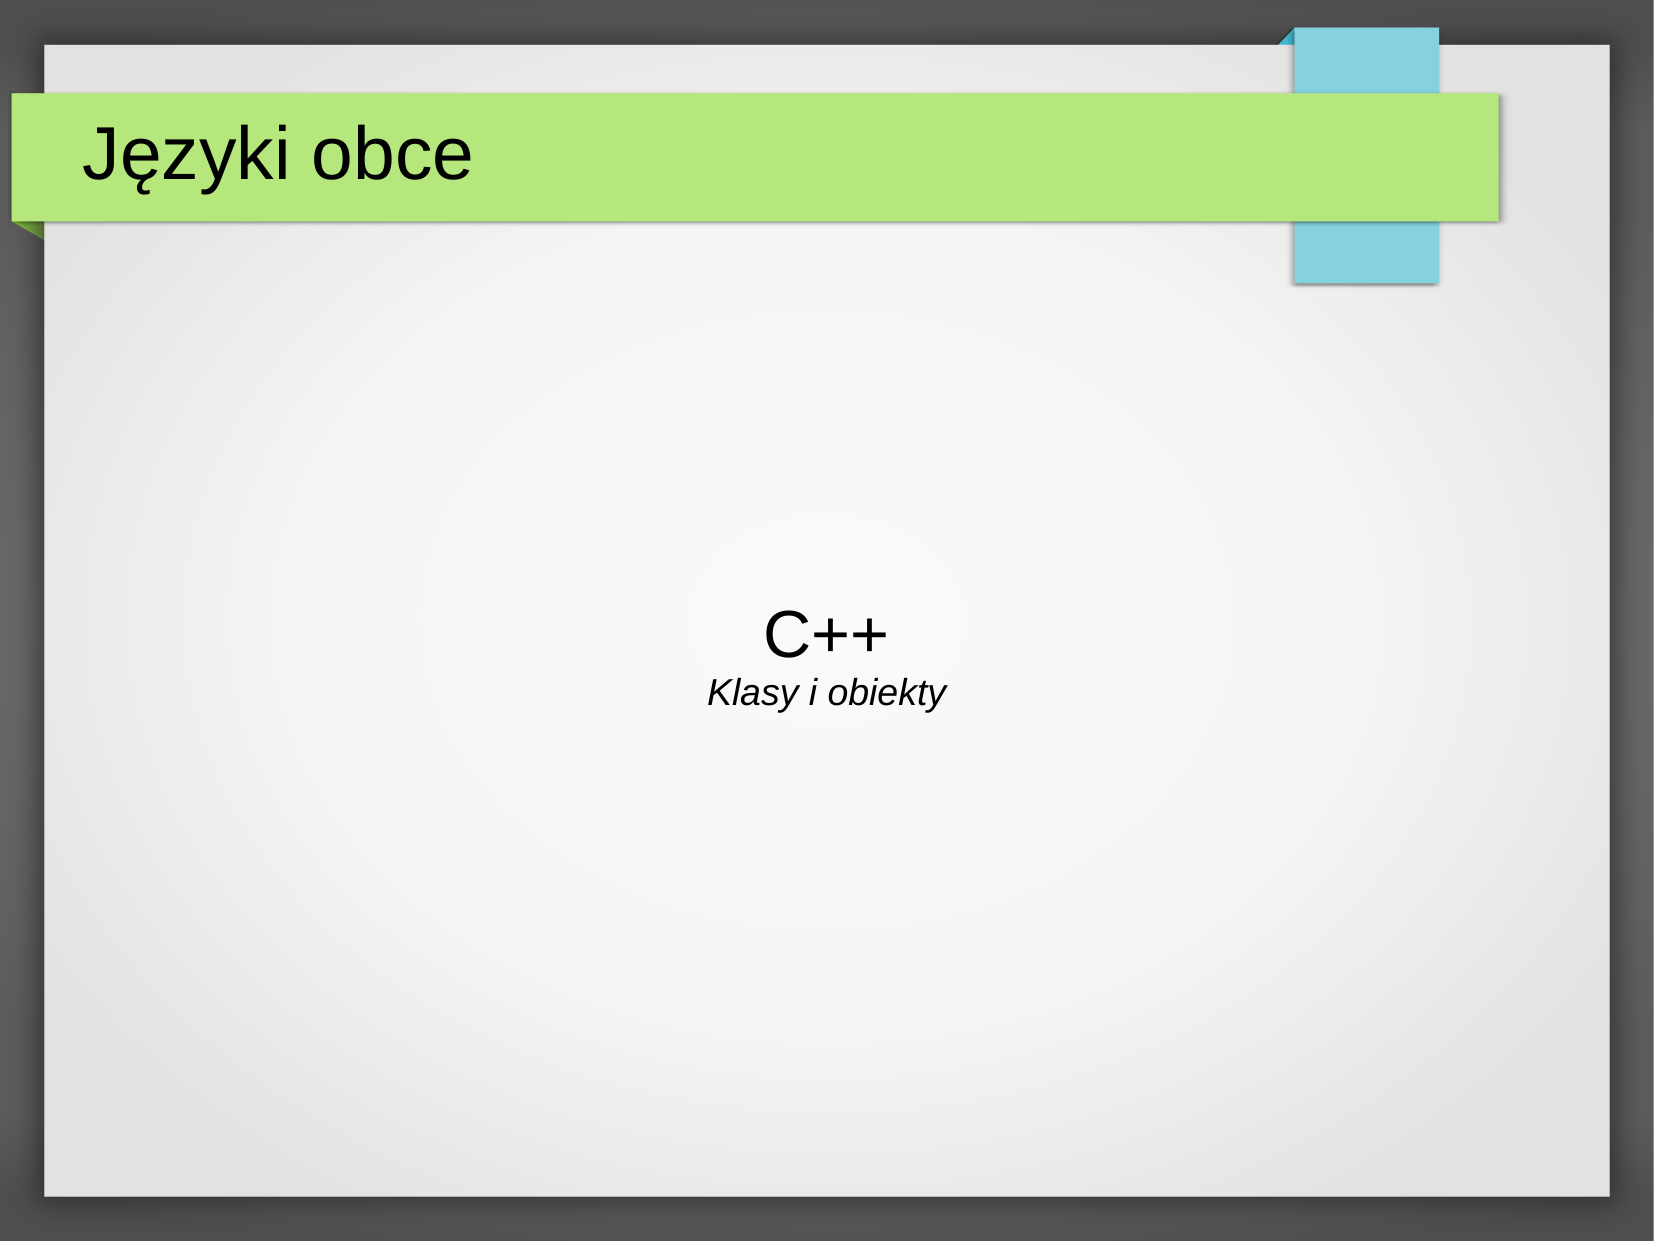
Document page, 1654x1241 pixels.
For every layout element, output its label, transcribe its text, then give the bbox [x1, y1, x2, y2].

picture [0, 0, 1654, 1241]
title Języki obce [82, 94, 1264, 213]
subtitle C++ Klasy i obiekty [82, 295, 1571, 1015]
